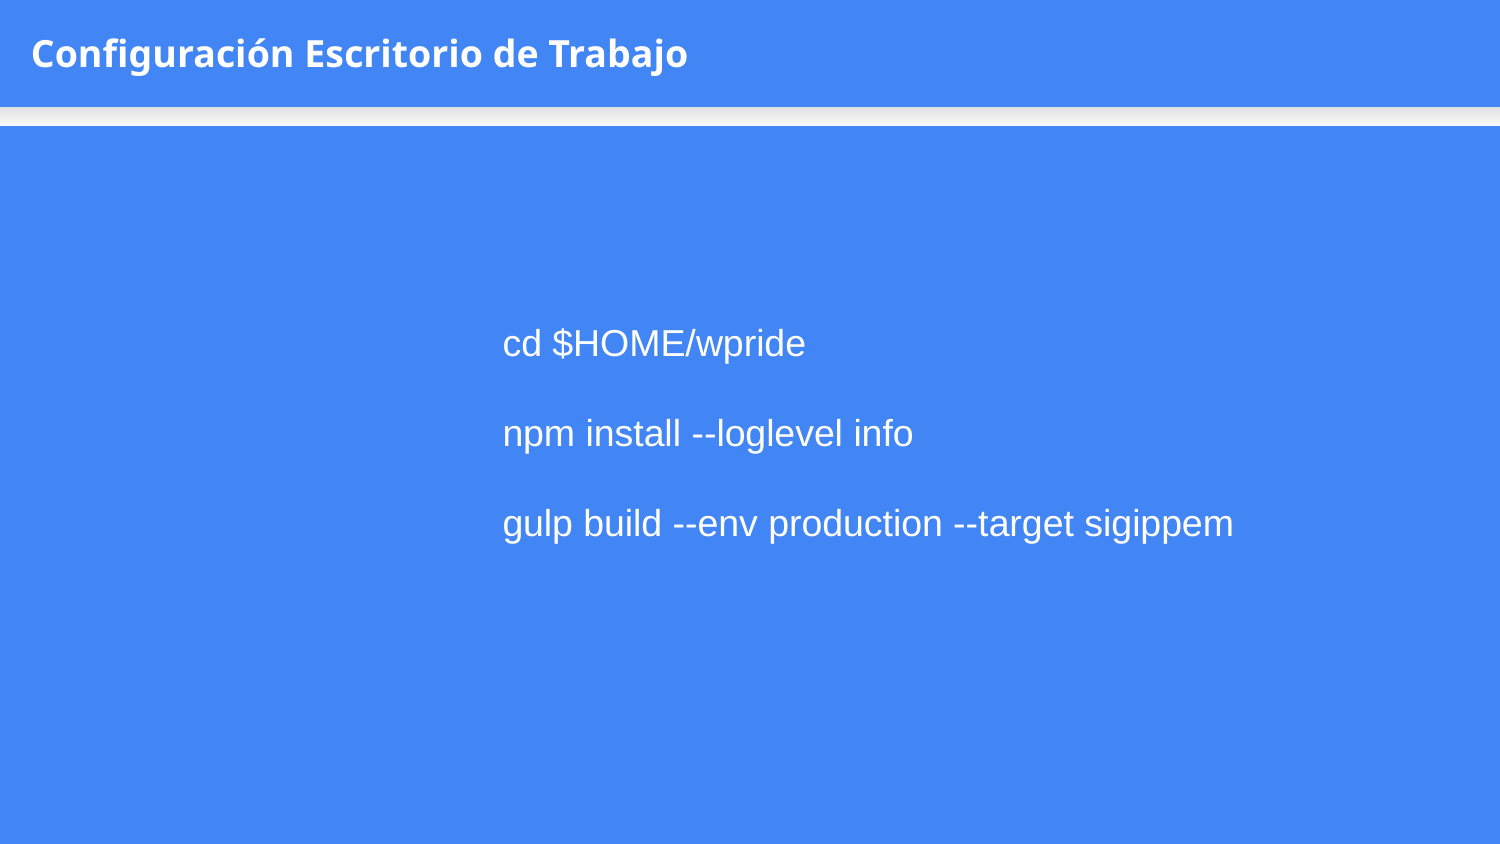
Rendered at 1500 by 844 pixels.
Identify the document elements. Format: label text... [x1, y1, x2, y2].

text_box Configuración Escritorio de Trabajo [16, 2, 1464, 102]
text_box cd $HOME/wpride npm install --loglevel info gulp build --env production --target sigippem [487, 303, 1380, 709]
